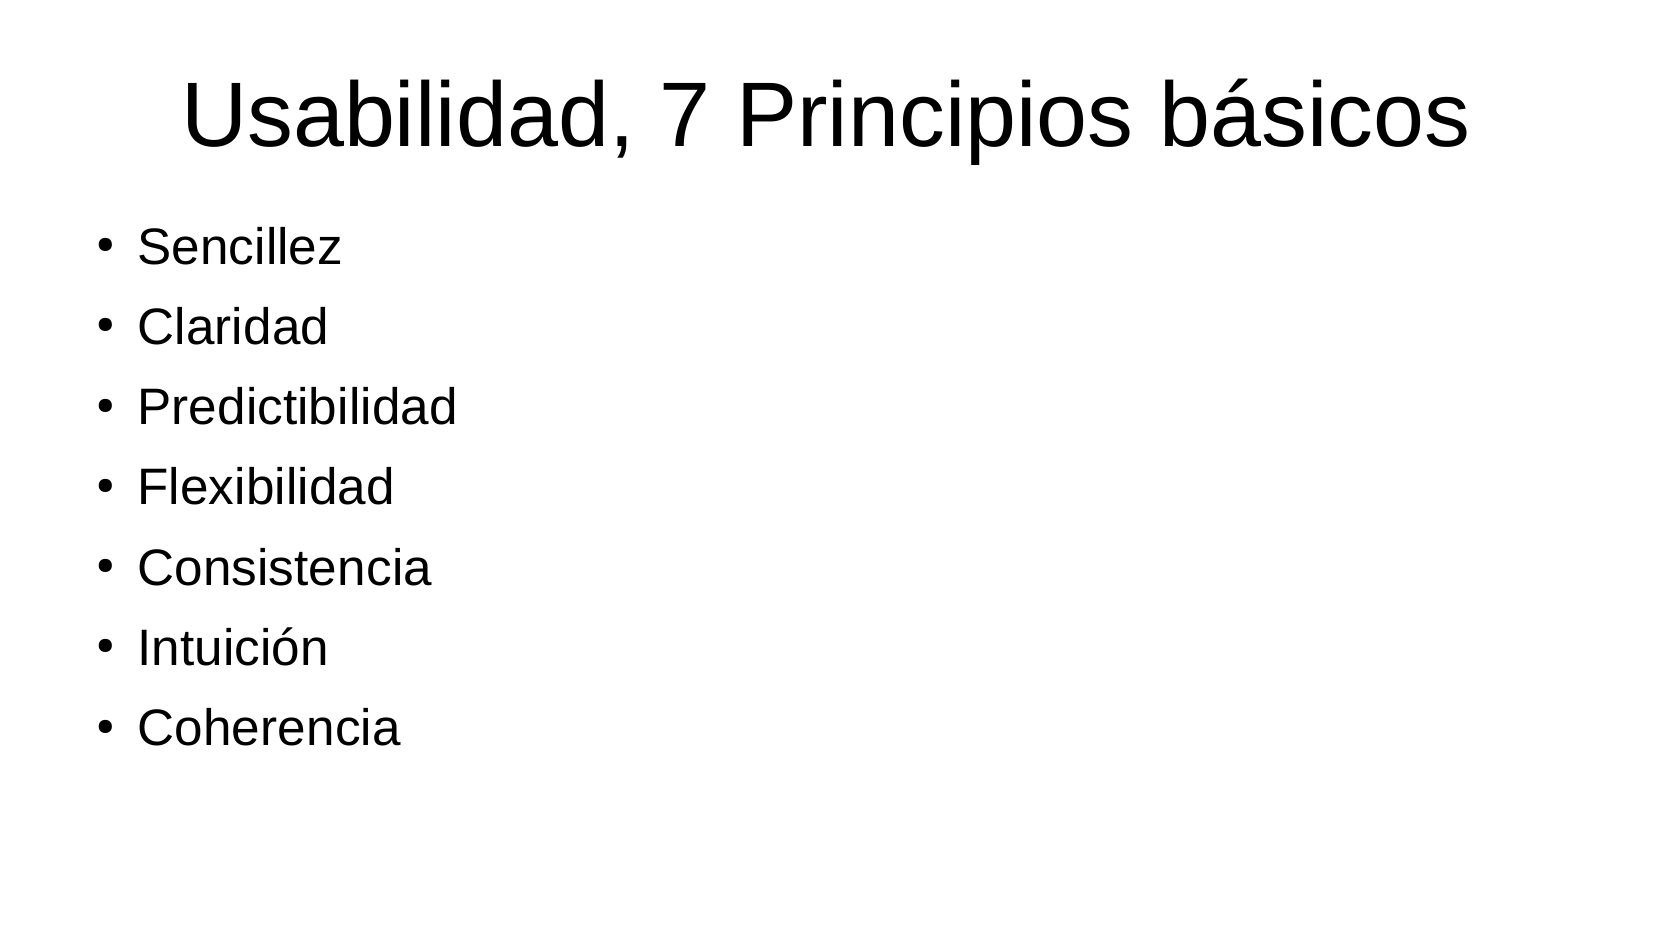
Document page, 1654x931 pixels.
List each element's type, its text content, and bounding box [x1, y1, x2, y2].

title Usabilidad, 7 Principios básicos [82, 37, 1571, 193]
list Sencillez Claridad Predictibilidad Flexibilidad Consistencia Intuición Coherencia [82, 217, 1571, 758]
